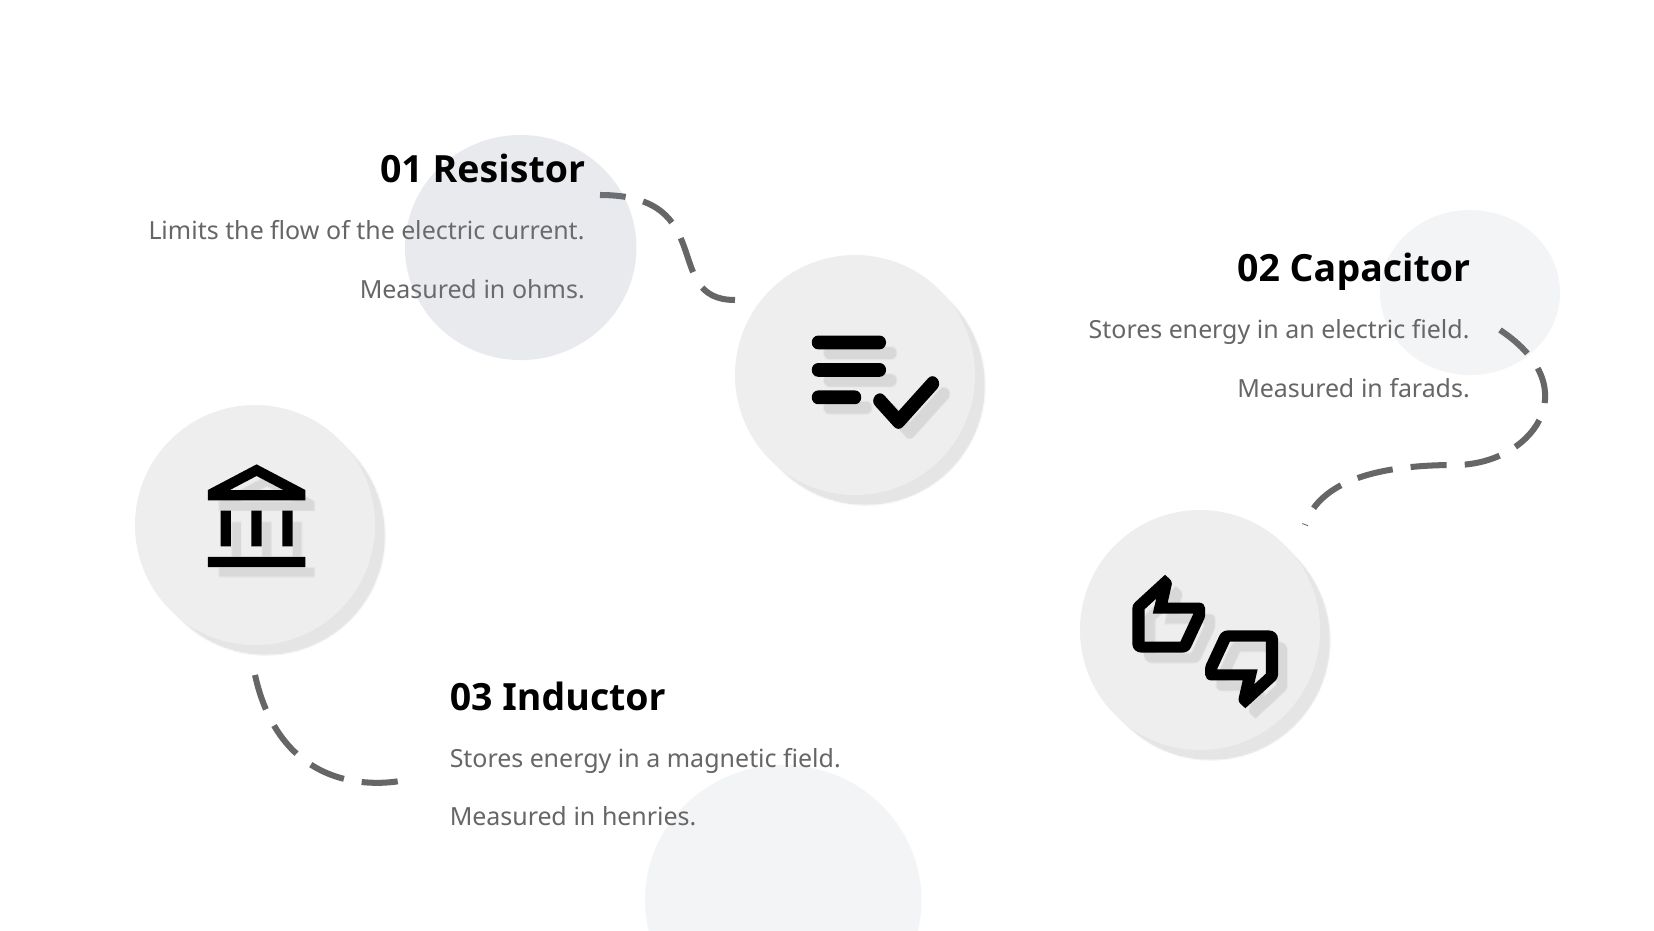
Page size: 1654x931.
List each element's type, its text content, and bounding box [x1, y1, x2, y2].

text_box Stores energy in a magnetic field. Measured in henries. [435, 732, 991, 856]
picture [1129, 572, 1282, 712]
picture [195, 456, 324, 586]
text_box Stores energy in an electric field. Measured in farads. [1035, 304, 1486, 456]
text_box Limits the flow of the electric current. Measured in ohms. [29, 205, 601, 367]
text_box 01 Resistor [270, 135, 601, 201]
text_box 02 Capacitor [1155, 234, 1486, 301]
text_box [405, 166, 637, 361]
text_box 03 Inductor [435, 662, 766, 729]
picture [796, 291, 952, 463]
